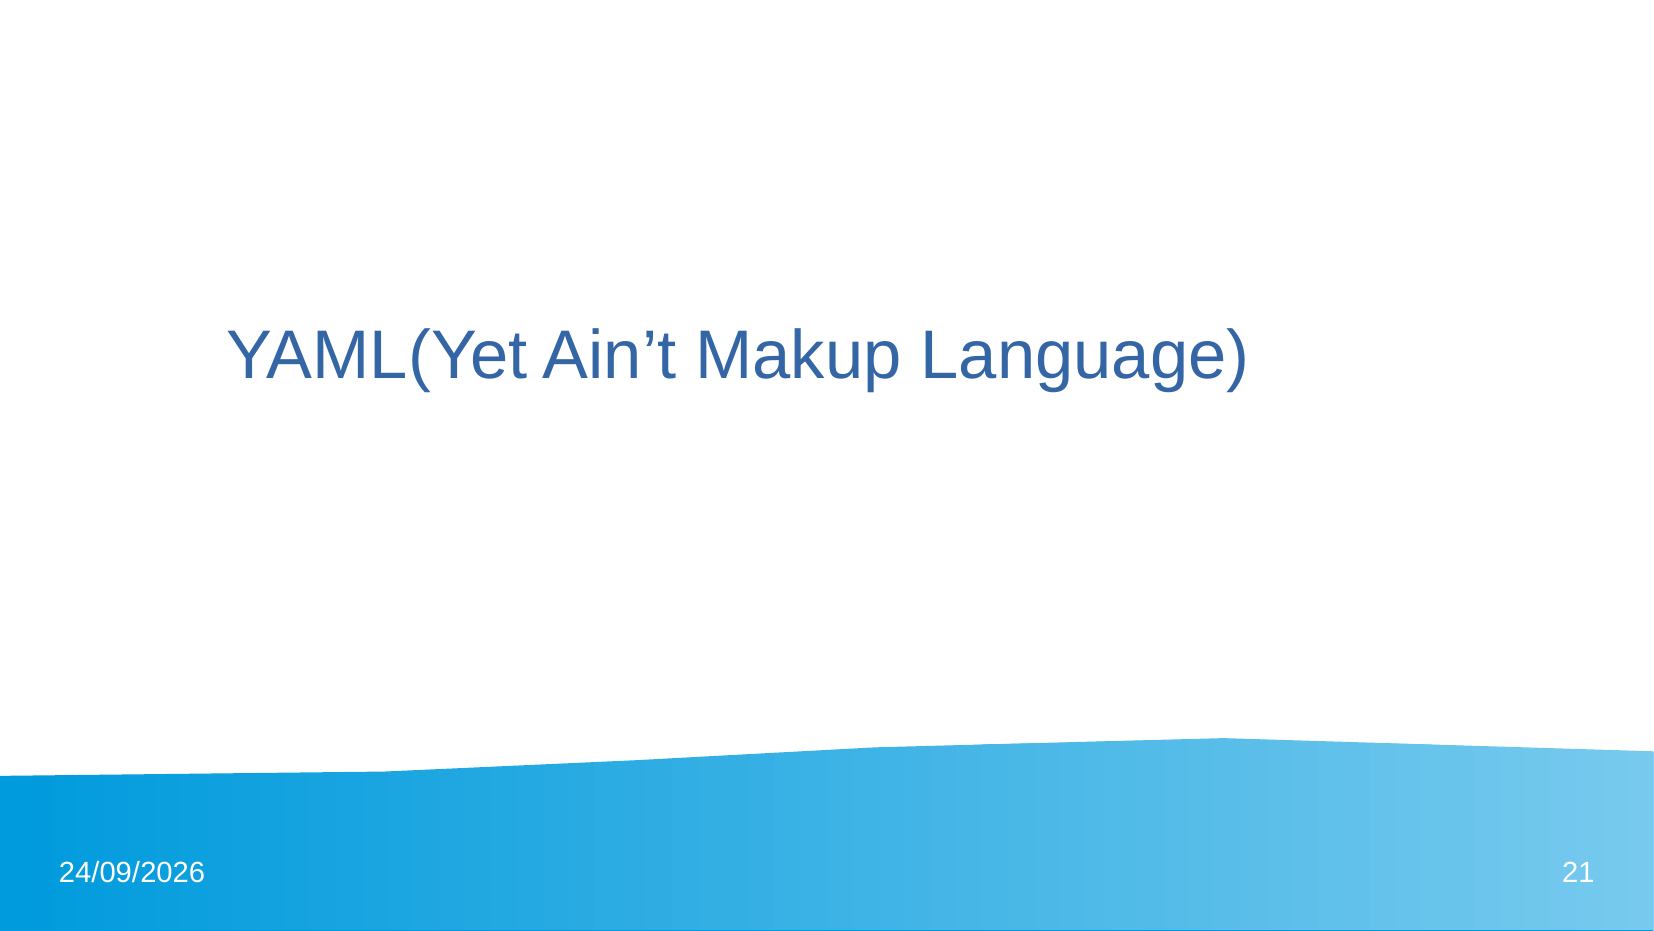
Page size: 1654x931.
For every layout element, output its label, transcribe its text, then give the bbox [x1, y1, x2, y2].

title YAML(Yet Ain’t Makup Language) [0, 265, 1477, 443]
